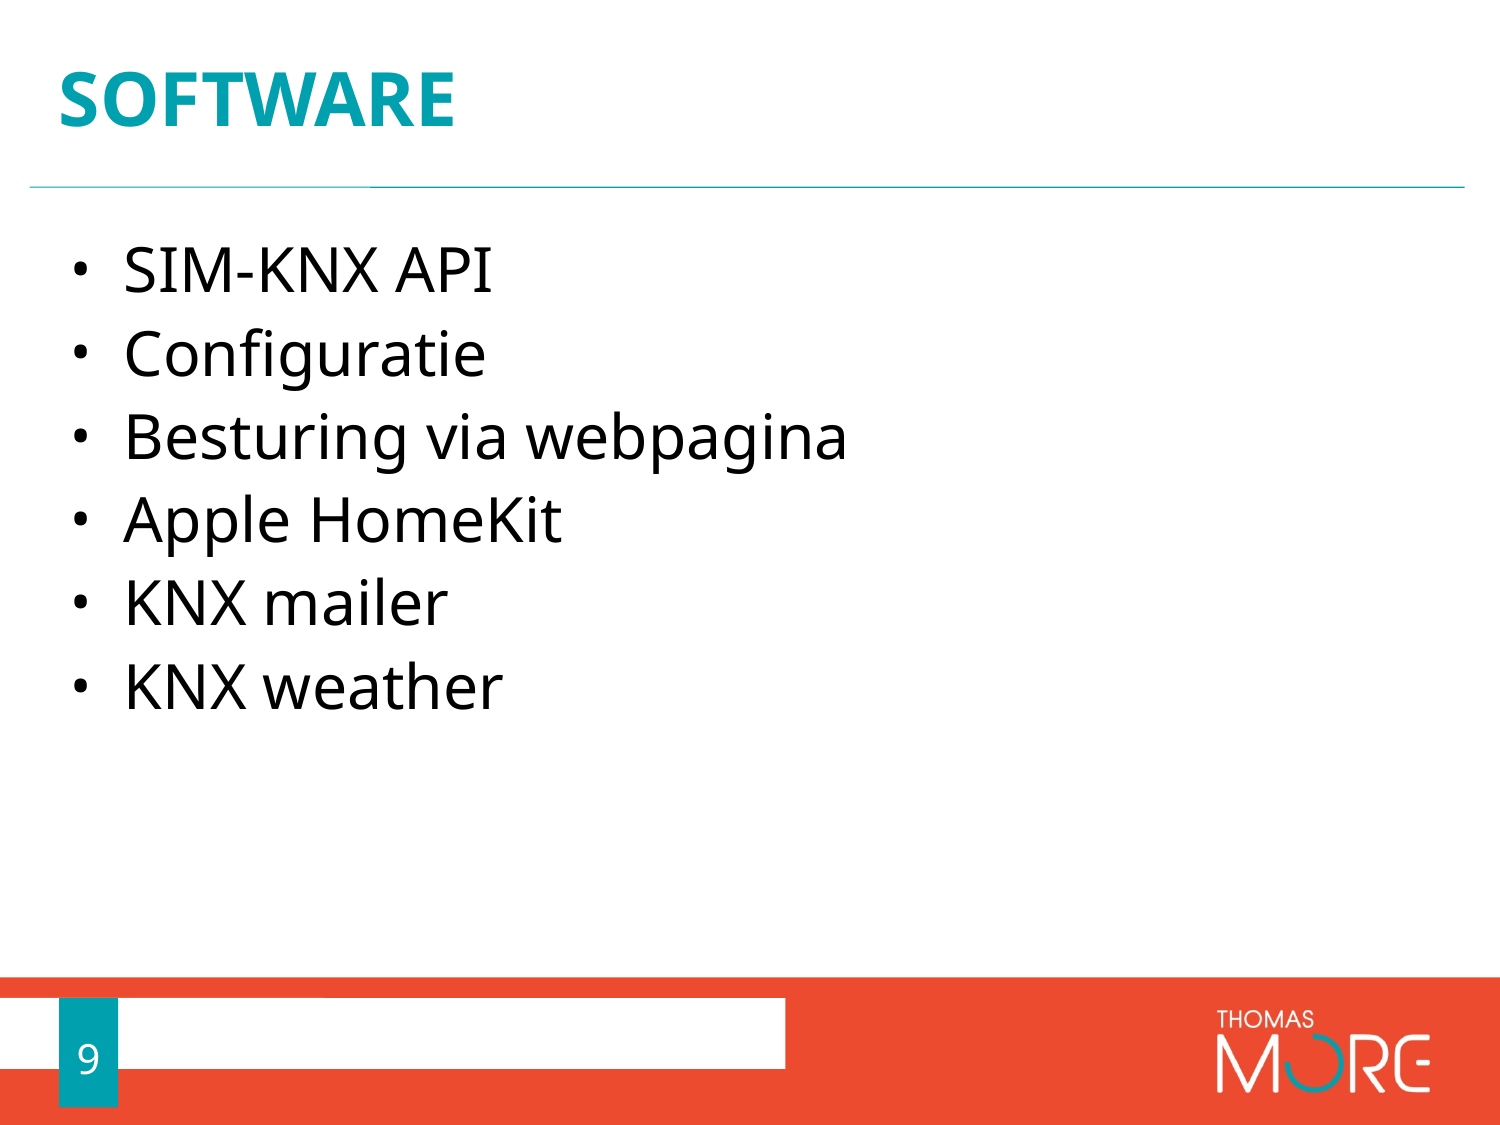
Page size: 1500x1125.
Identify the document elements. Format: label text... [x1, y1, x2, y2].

list SIM-KNX API Configuratie Besturing via webpagina Apple HomeKit KNX mailer KNX weather [0, 188, 1500, 916]
title SOFTWARE [0, 0, 1500, 188]
picture [1187, 980, 1459, 1122]
slide_number <number> [59, 998, 119, 1108]
footer [123, 998, 786, 1069]
